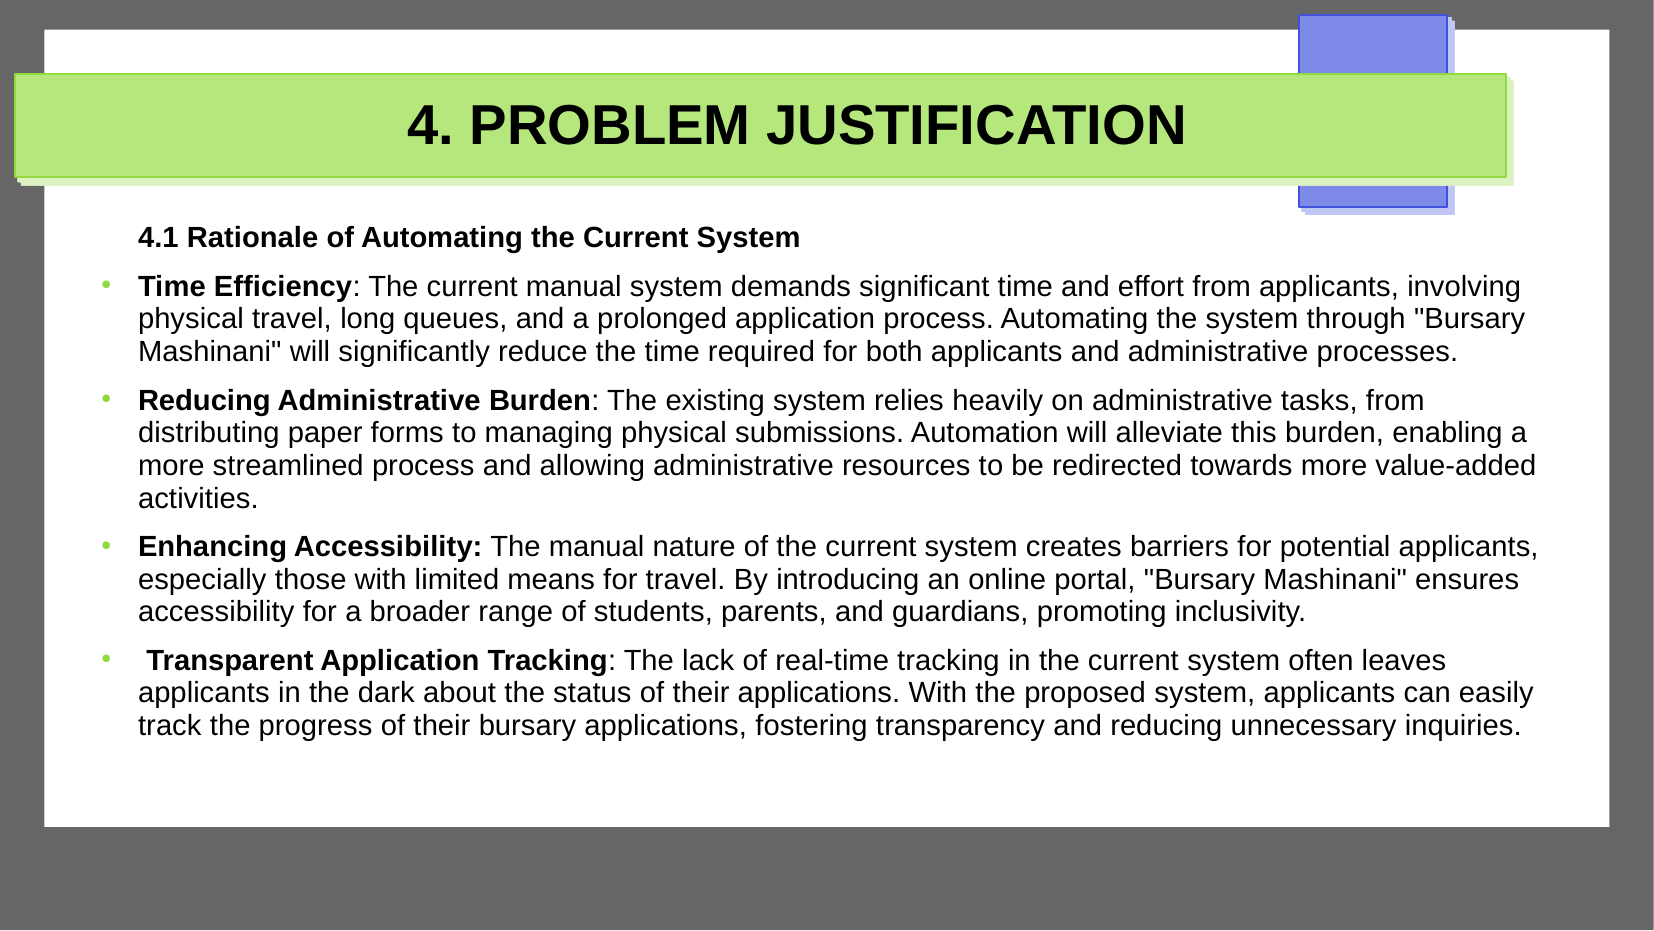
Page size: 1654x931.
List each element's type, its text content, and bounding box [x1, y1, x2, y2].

title 4. PROBLEM JUSTIFICATION [88, 73, 1506, 178]
list 4.1 Rationale of Automating the Current System Time Efficiency: The current manual system demands significant time and effort from applicants, involving physical travel, long queues, and a prolonged application process. Automating the system through "Bursary Mashinani" will significantly reduce the time required for both applicants and administrative processes. Reducing Administrative Burden: The existing system relies heavily on administrative tasks, from distributing paper forms to managing physical submissions. Automation will alleviate this burden, enabling a more streamlined process and allowing administrative resources to be redirected towards more value-added activities. Enhancing Accessibility: The manual nature of the current system creates barriers for potential applicants, especially those with limited means for travel. By introducing an online portal, "Bursary Mashinani" ensures accessibility for a broader range of students, parents, and guardians, promoting inclusivity. Transparent Application Tracking: The lack of real-time tracking in the current system often leaves applicants in the dark about the status of their applications. With the proposed system, applicants can easily track the progress of their bursary applications, fostering transparency and reducing unnecessary inquiries. [88, 221, 1565, 813]
